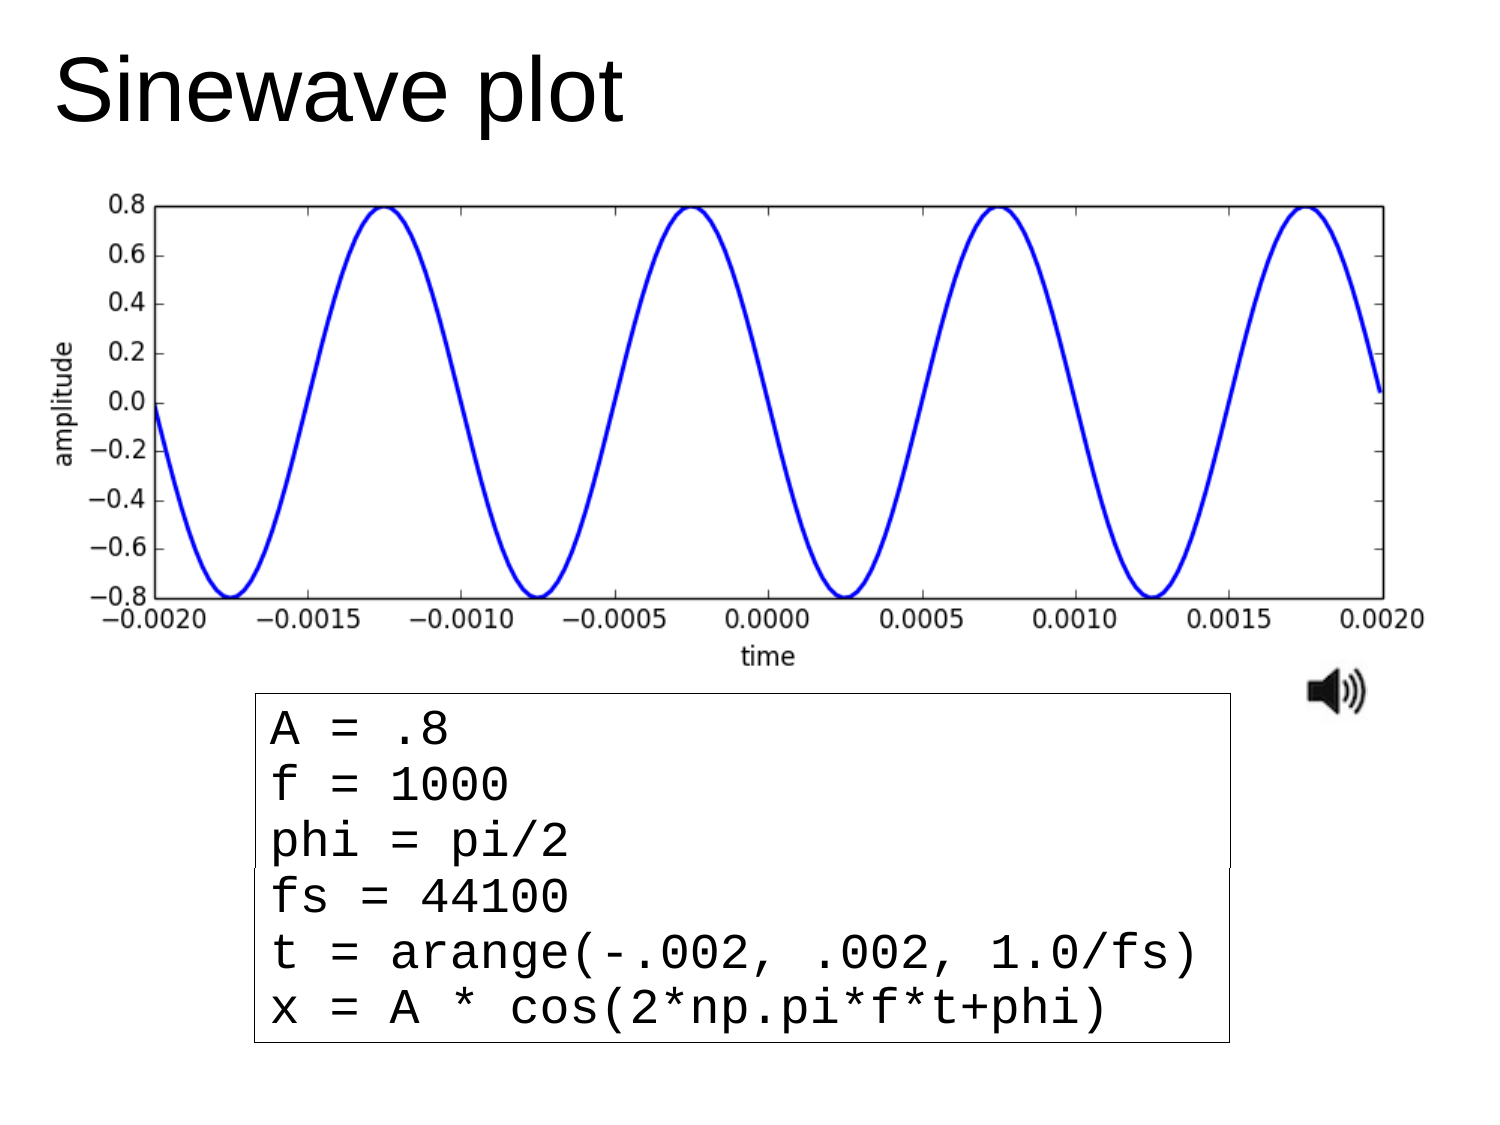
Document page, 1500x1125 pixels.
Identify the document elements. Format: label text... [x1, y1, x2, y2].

title Sinewave plot [53, 37, 1403, 141]
text_box A = .8 f = 1000 phi = pi/2 fs = 44100 t = arange(-.002, .002, 1.0/fs) x = A * cos(2*np.pi*f*t+phi) [254, 693, 1231, 1043]
picture [27, 167, 1452, 723]
